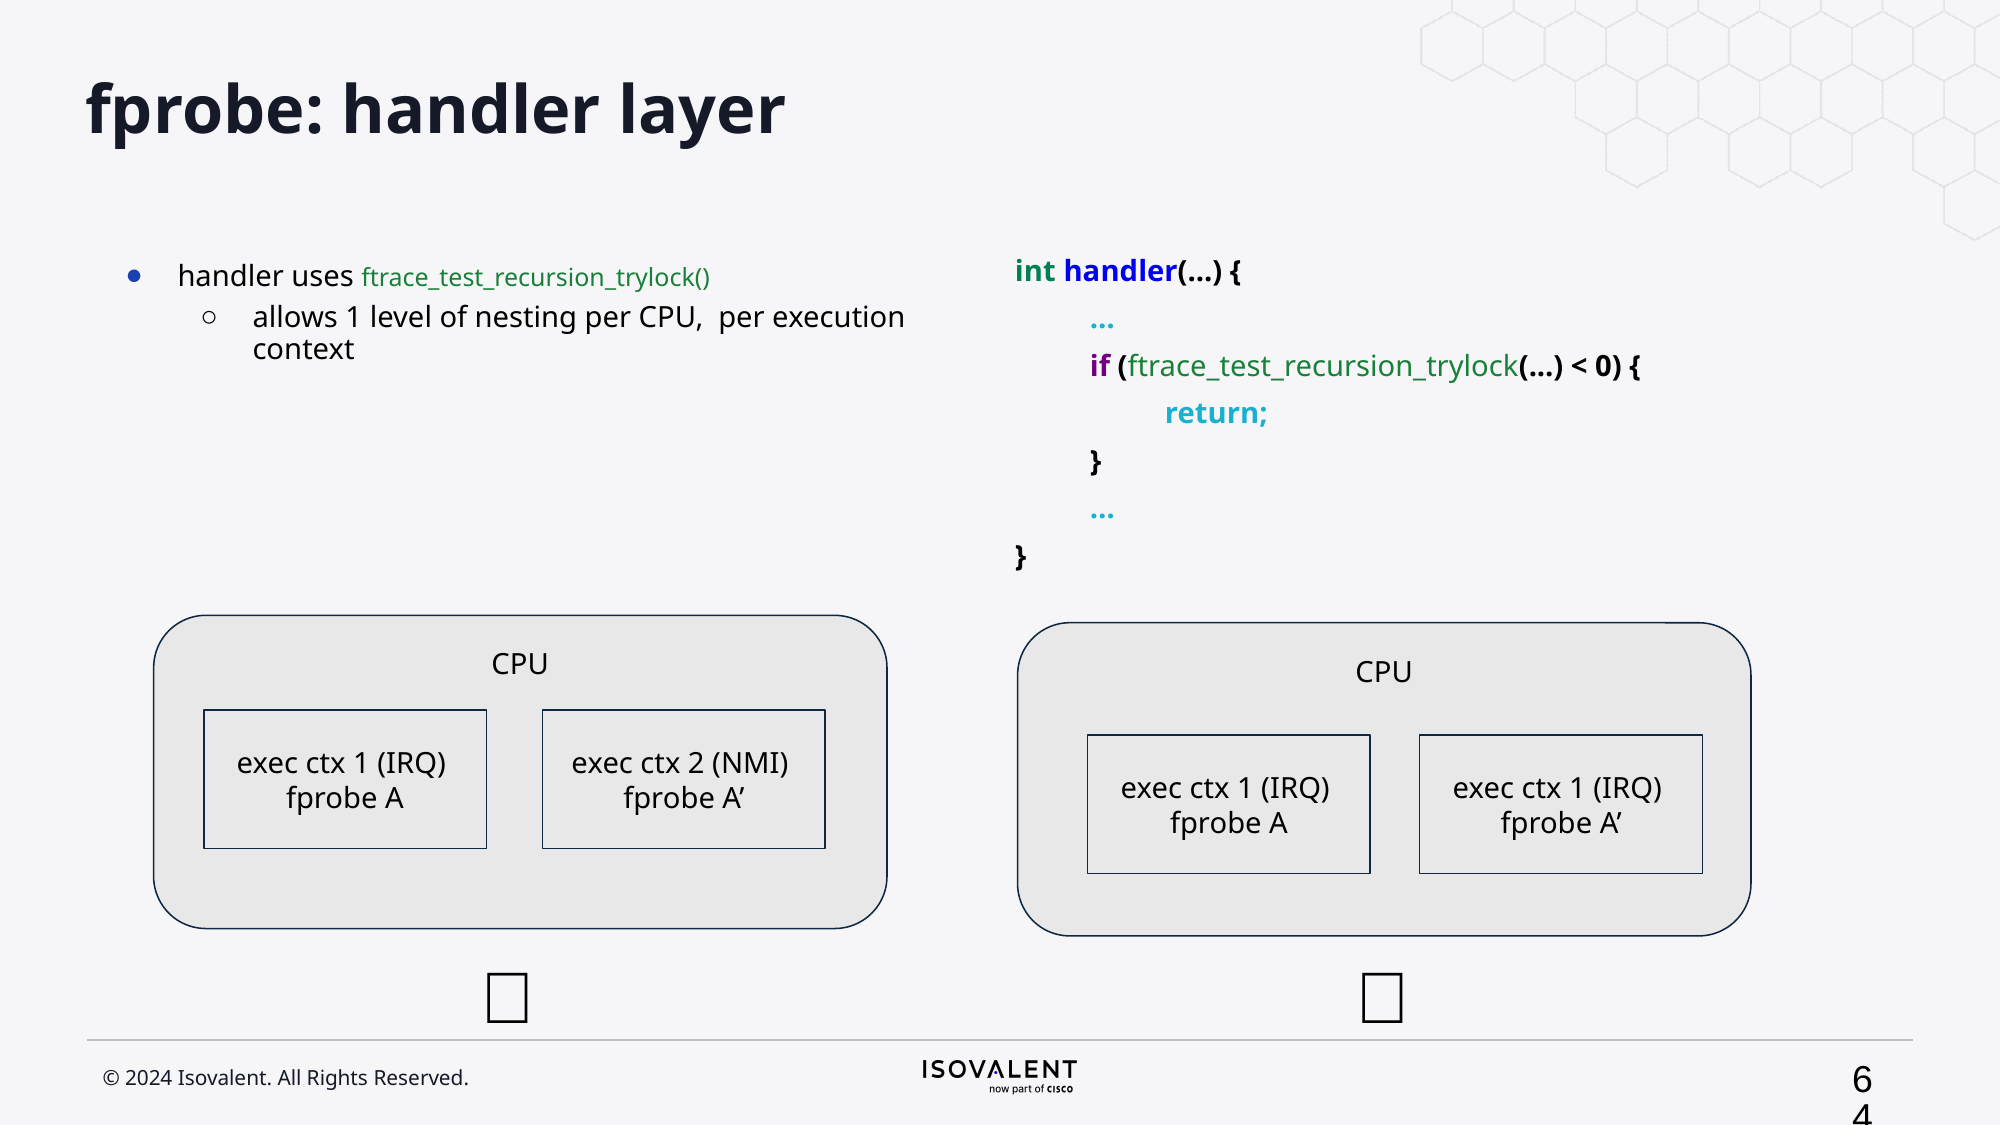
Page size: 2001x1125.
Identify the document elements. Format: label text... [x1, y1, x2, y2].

text_box CPU [153, 615, 888, 929]
picture [0, 0, 2000, 1125]
text_box exec ctx 1 (IRQ) fprobe A’ [1419, 735, 1703, 874]
text_box CPU [1017, 622, 1751, 936]
list int handler(...) { … if (ftrace_test_recursion_trylock(...) < 0) { return; } … } [999, 244, 1913, 1010]
text_box ❌ [465, 935, 706, 1054]
text_box ✅ [1340, 936, 1581, 1054]
text_box exec ctx 1 (IRQ) fprobe A [203, 710, 487, 849]
list fprobe: handler layer [70, 59, 1488, 157]
picture [1856, 1109, 1865, 1122]
text_box exec ctx 2 (NMI) fprobe A’ [542, 710, 826, 849]
text_box exec ctx 1 (IRQ) fprobe A [1087, 735, 1371, 874]
list handler uses ftrace_test_recursion_trylock() allows 1 level of nesting per CPU, per execution context [87, 244, 999, 1010]
